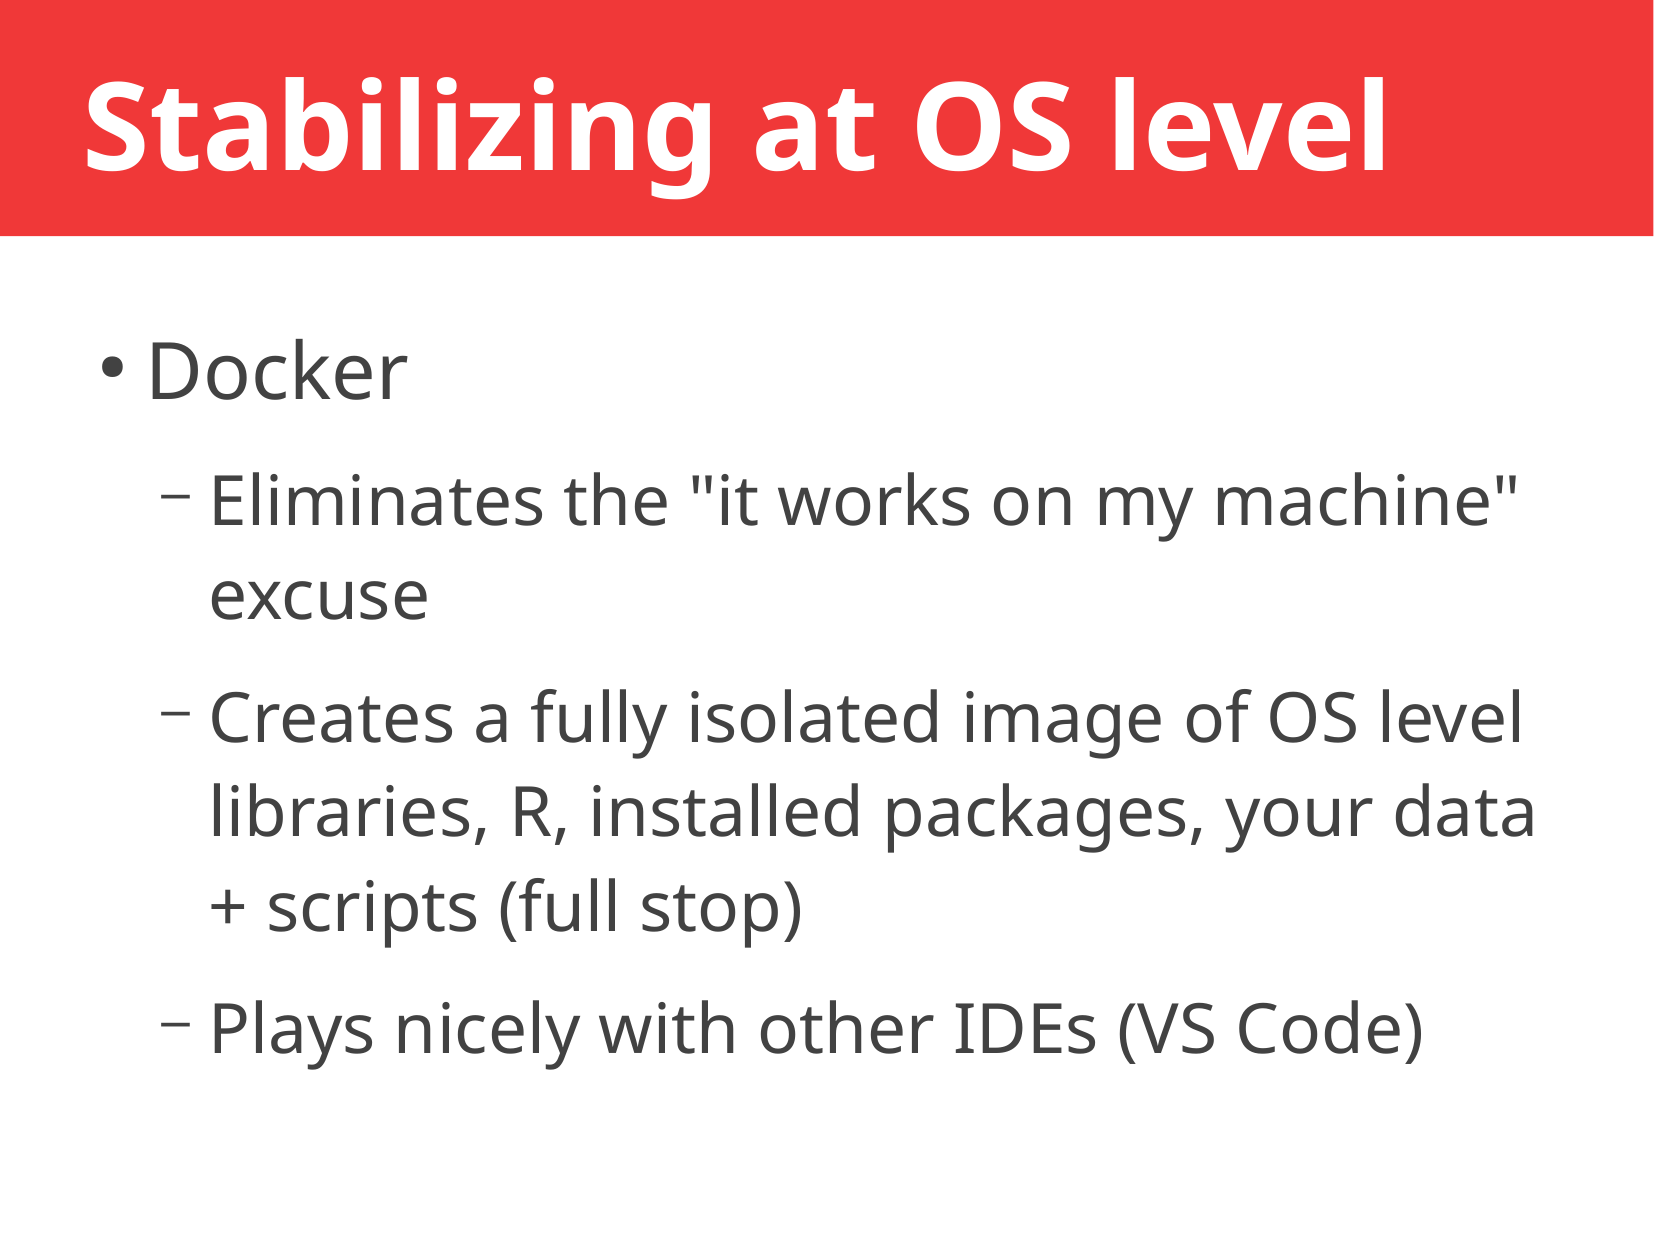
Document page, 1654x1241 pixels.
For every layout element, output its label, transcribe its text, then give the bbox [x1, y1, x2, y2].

title Stabilizing at OS level [82, 19, 1571, 227]
list Docker Eliminates the "it works on my machine" excuse Creates a fully isolated image of OS level libraries, R, installed packages, your data + scripts (full stop) Plays nicely with other IDEs (VS Code) [82, 314, 1563, 1080]
